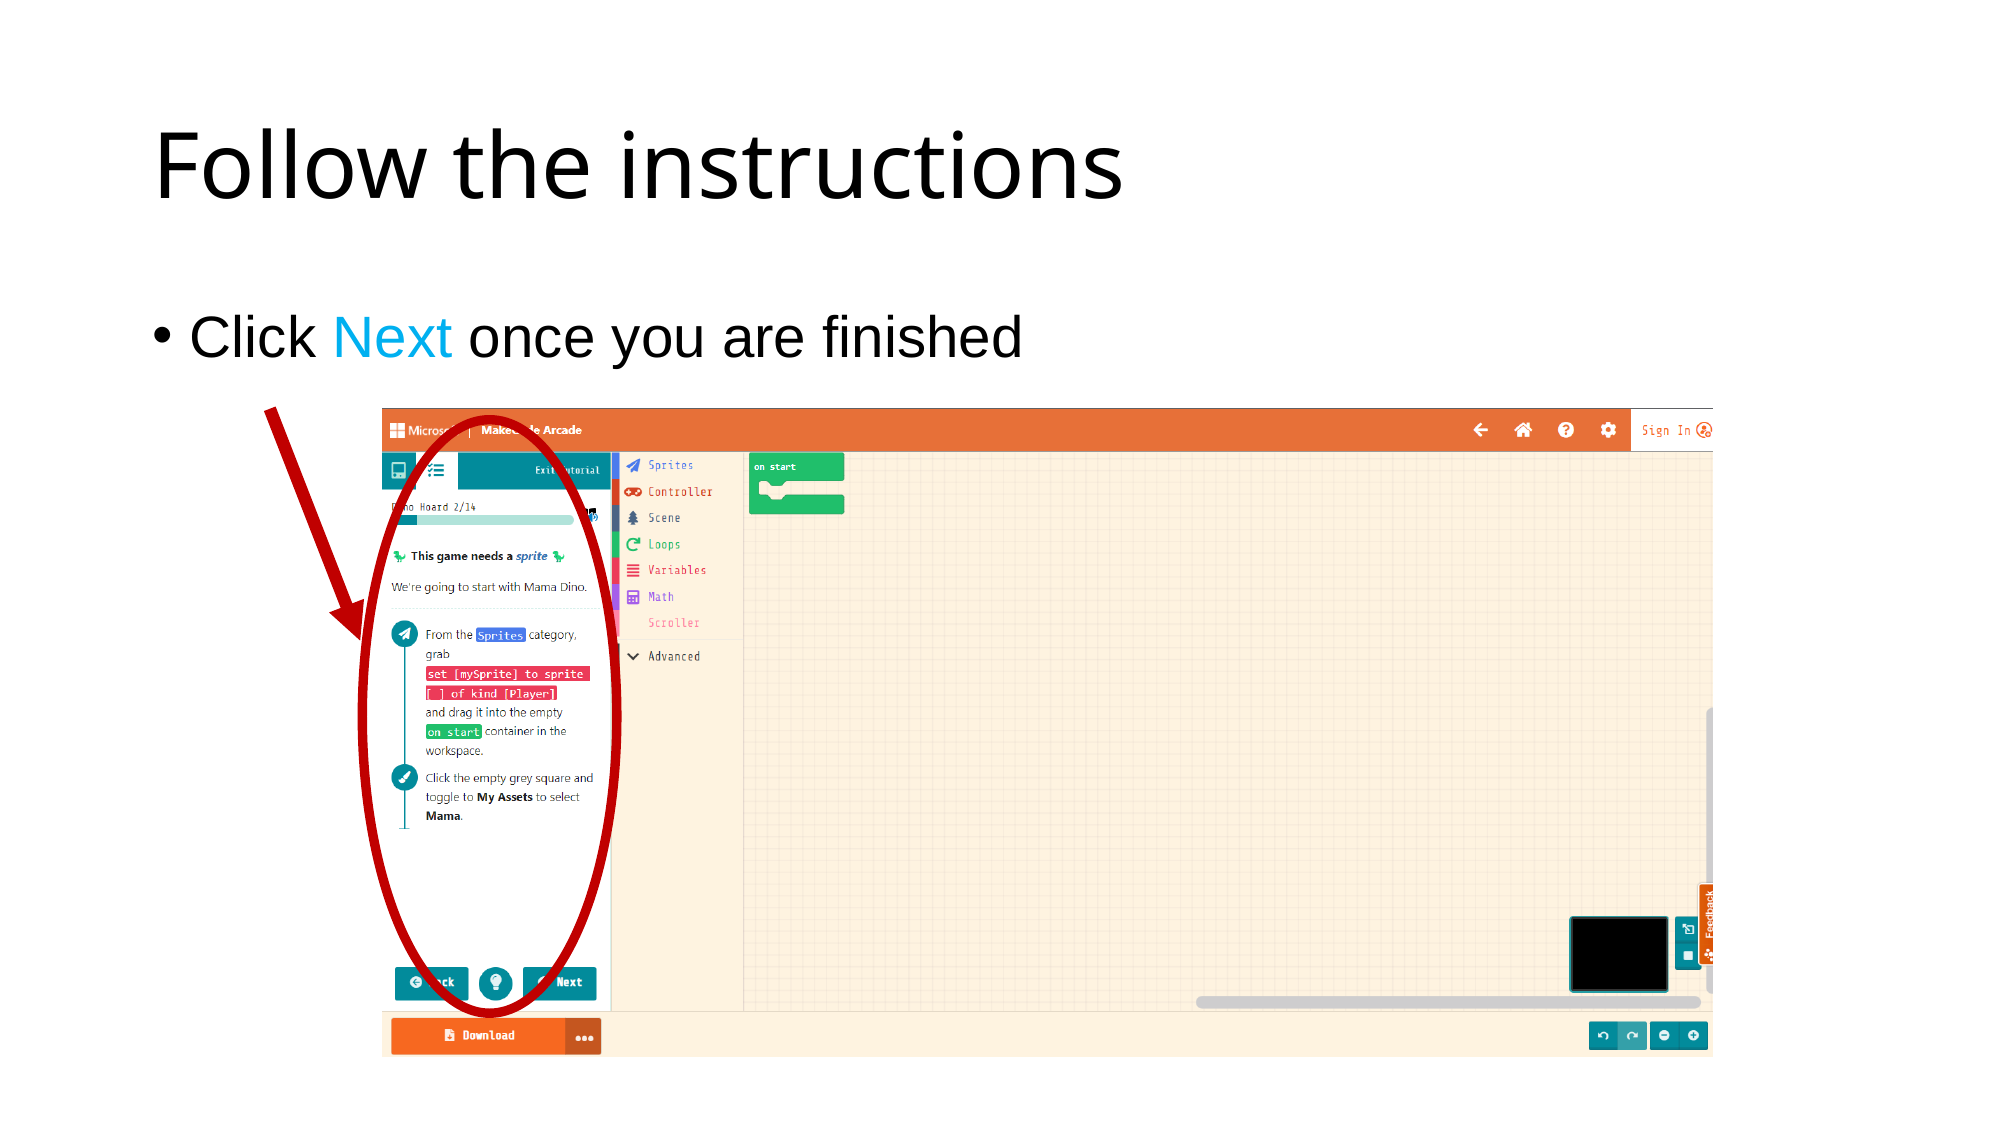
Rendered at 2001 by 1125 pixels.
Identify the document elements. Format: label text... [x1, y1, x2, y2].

list Click Next once you are finished [368, 425, 612, 1008]
picture [382, 1014, 1713, 1057]
title Follow the instructions [137, 59, 1863, 278]
list Click Next once you are finished [137, 299, 1863, 1014]
